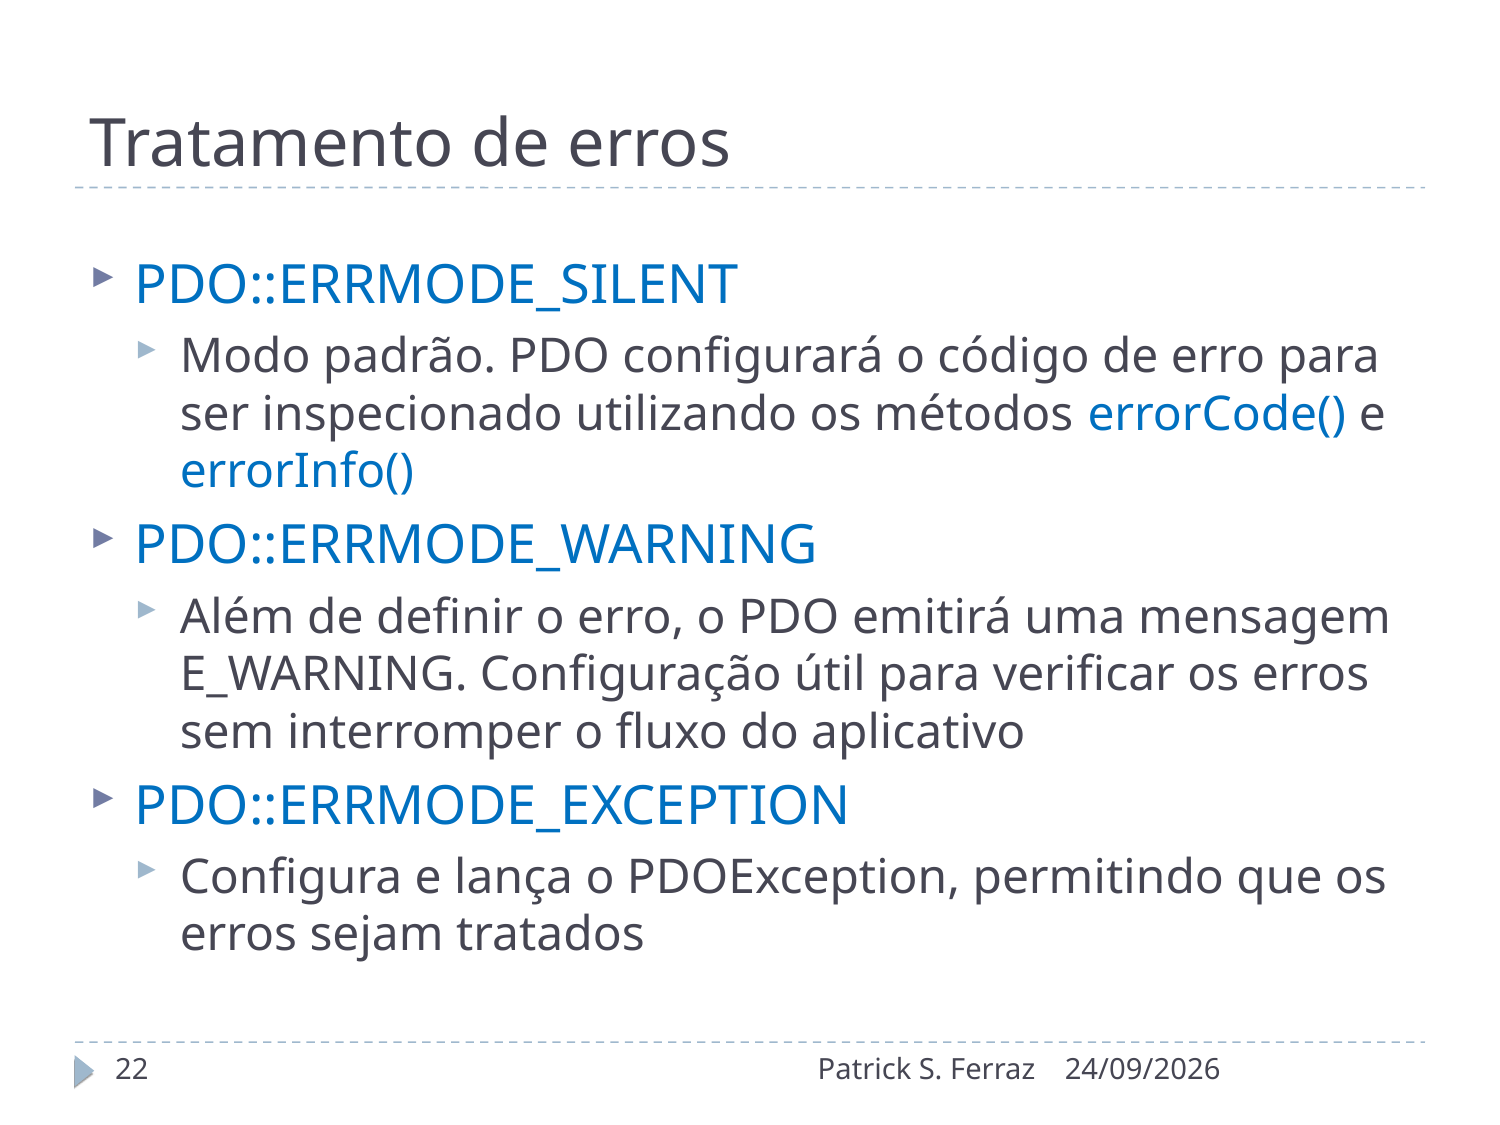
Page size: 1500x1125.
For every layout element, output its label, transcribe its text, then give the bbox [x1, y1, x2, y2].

slide_number 08/07/2017 [1051, 1042, 1426, 1103]
title Tratamento de erros [75, 24, 1425, 188]
list PDO::ERRMODE_SILENT Modo padrão. PDO configurará o código de erro para ser inspecionado utilizando os métodos errorCode() e errorInfo() PDO::ERRMODE_WARNING Além de definir o erro, o PDO emitirá uma mensagem E_WARNING. Configuração útil para verificar os erros sem interromper o fluxo do aplicativo PDO::ERRMODE_EXCEPTION Configura e lança o PDOException, permitindo que os erros sejam tratados [75, 200, 1425, 1010]
footer Patrick S. Ferraz [475, 1042, 1051, 1103]
slide_number <número> [100, 1042, 426, 1103]
